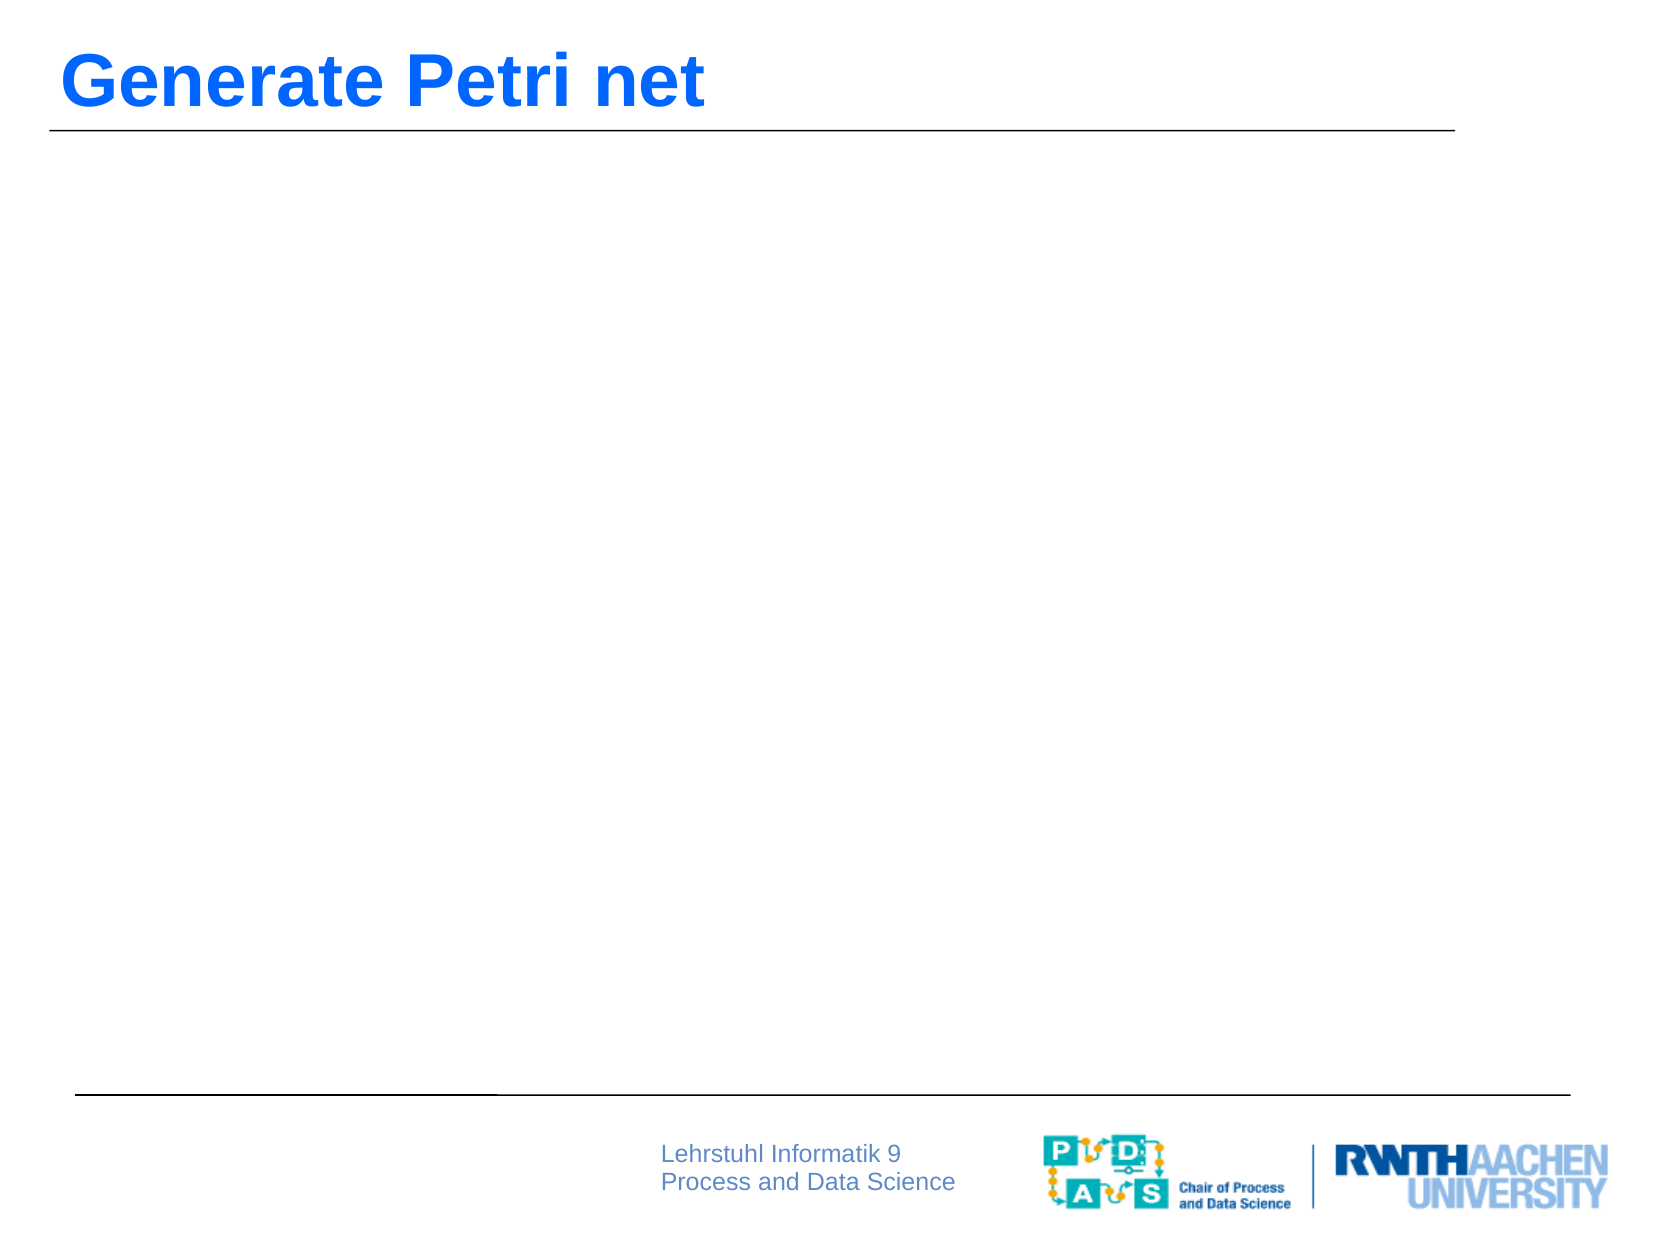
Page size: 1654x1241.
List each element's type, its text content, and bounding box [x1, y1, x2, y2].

title Generate Petri net [60, 30, 1549, 131]
picture [1005, 1090, 1647, 1241]
